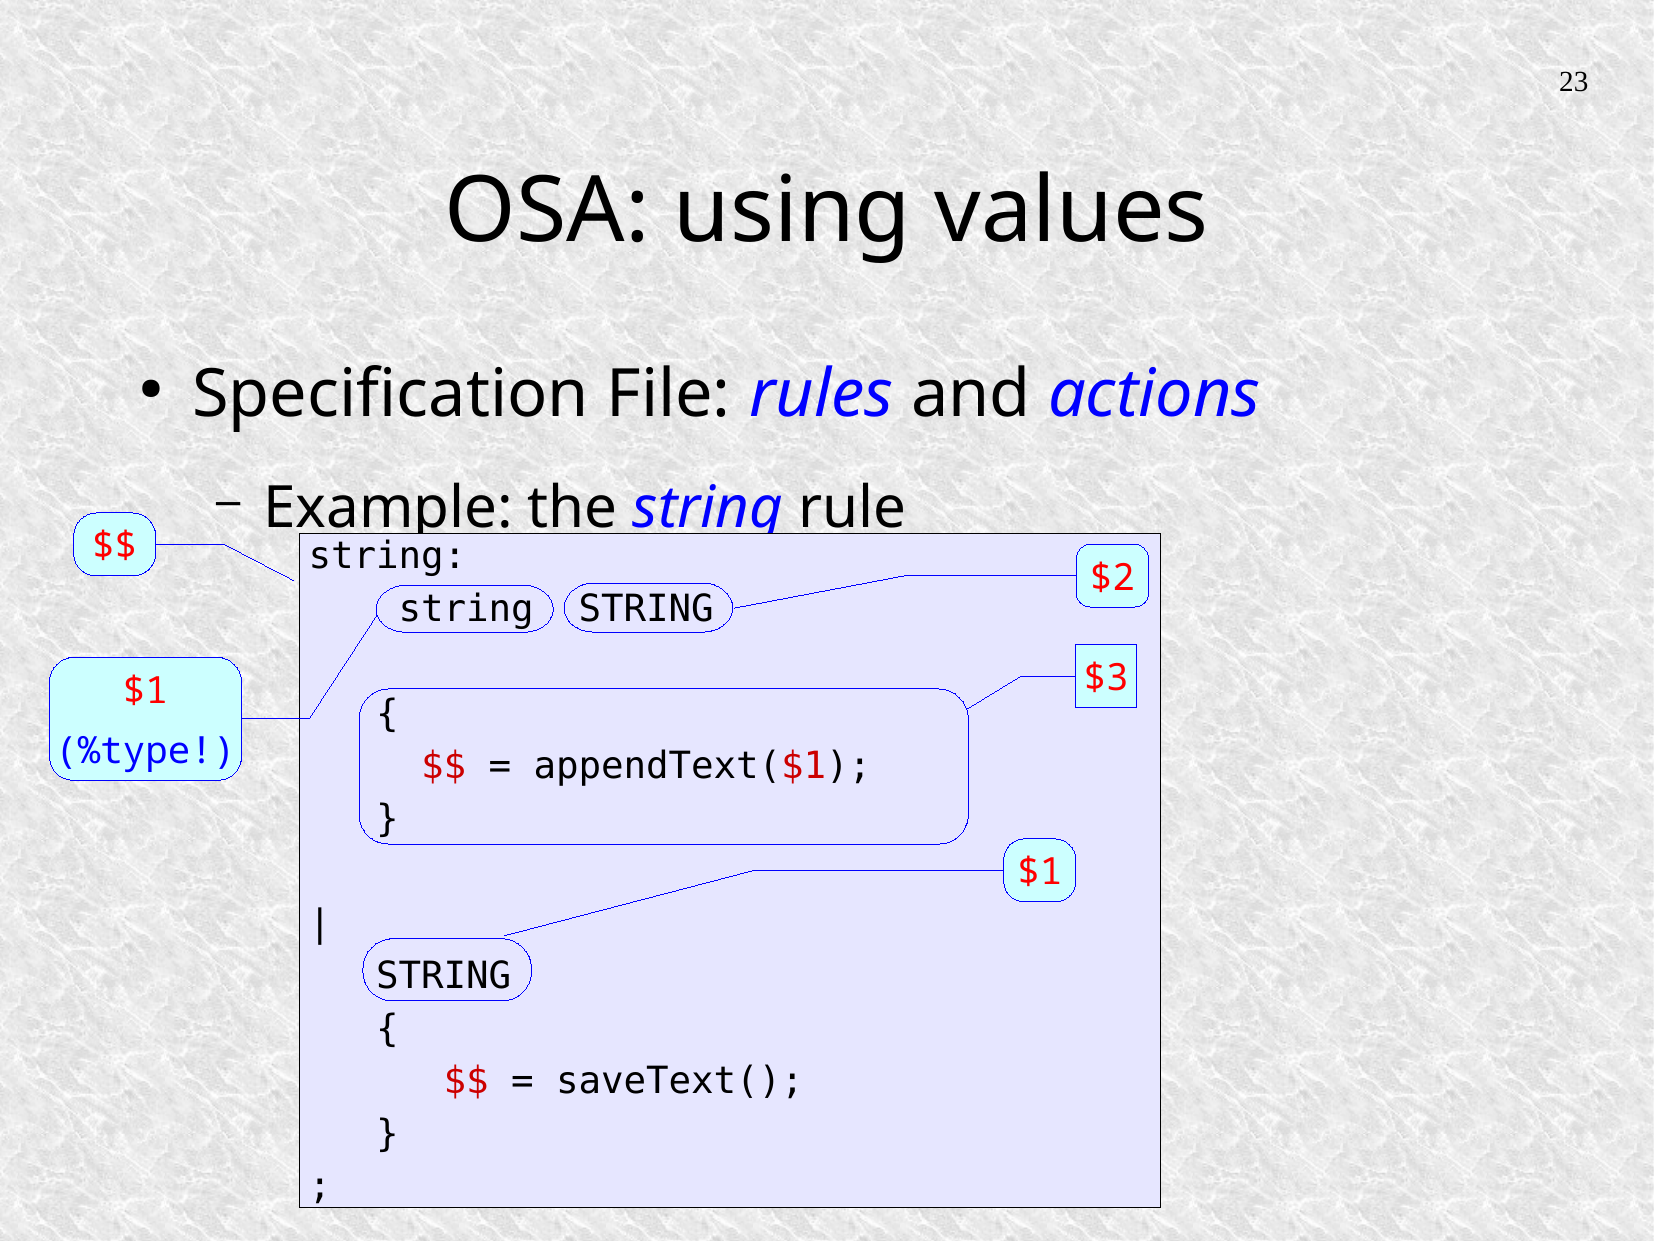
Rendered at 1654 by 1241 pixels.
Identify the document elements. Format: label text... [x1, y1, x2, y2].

text_box $1 (%type!) [49, 657, 242, 781]
text_box $$ [73, 512, 156, 576]
picture [0, 0, 1654, 1241]
text_box $2 [1076, 544, 1149, 608]
text_box string: string STRING { $$ = appendText($1); } | STRING { $$ = saveText(); } ; [299, 533, 1161, 1208]
title OSA: using values [121, 102, 1534, 311]
list Specification File: rules and actions Example: the string rule [121, 344, 1534, 1127]
text_box $3 [1075, 644, 1137, 708]
text_box $1 [1003, 838, 1076, 902]
